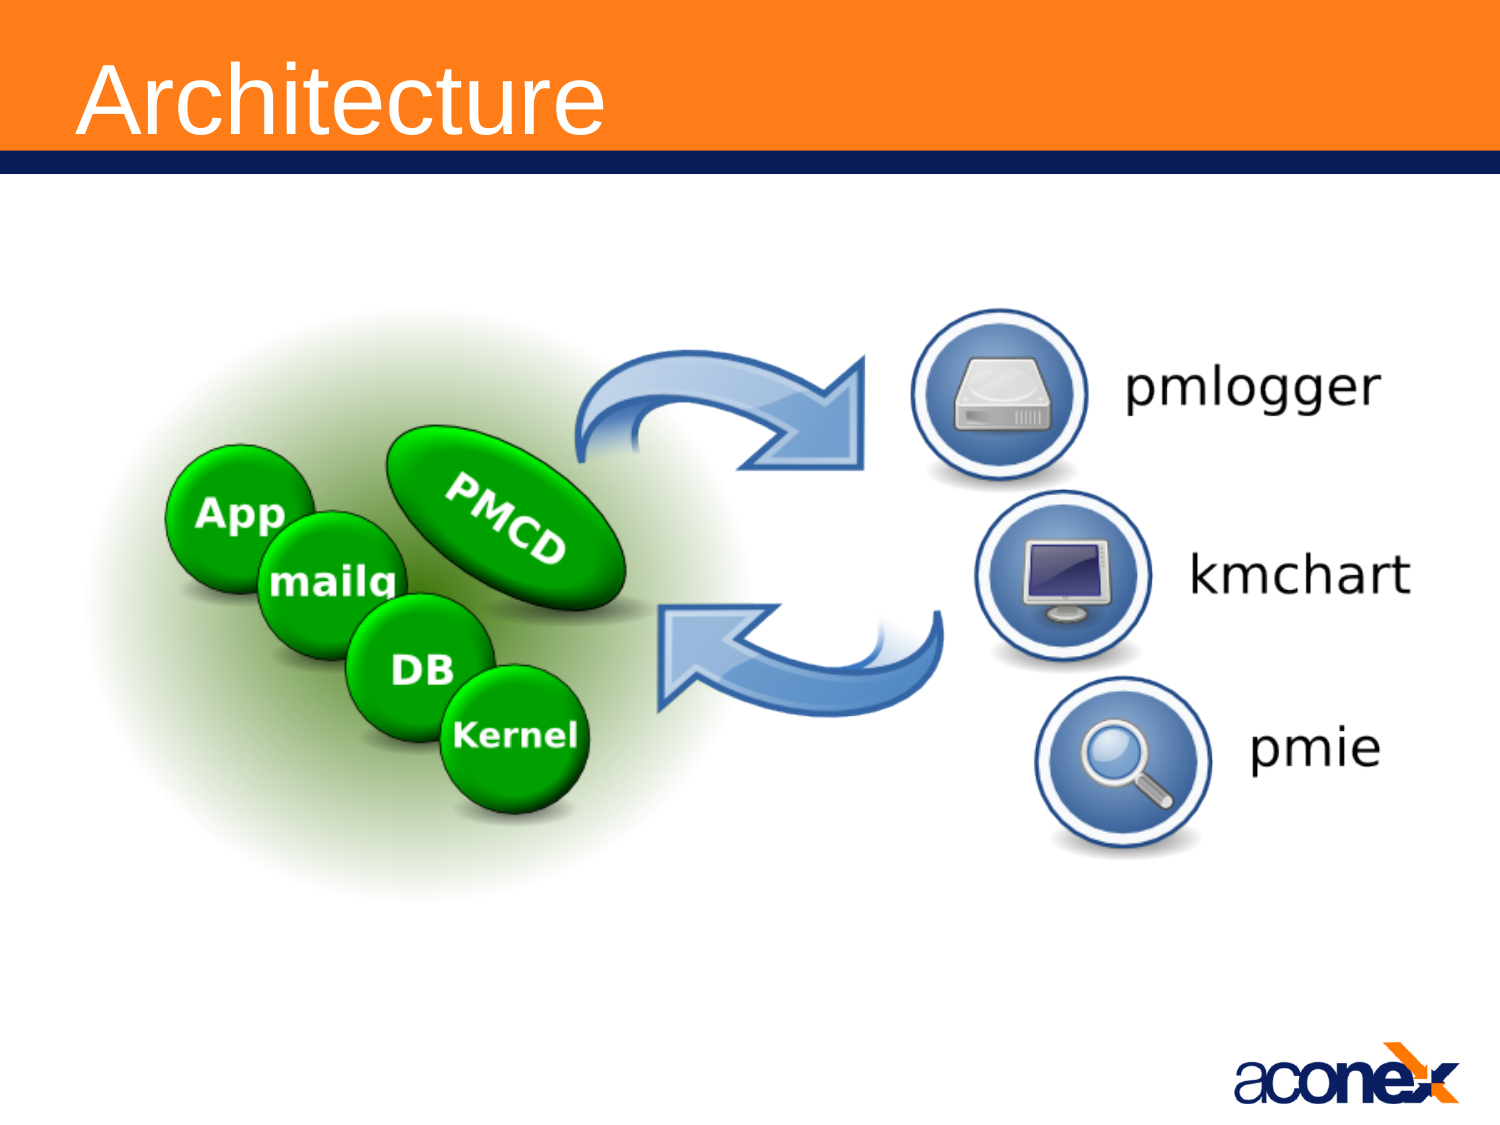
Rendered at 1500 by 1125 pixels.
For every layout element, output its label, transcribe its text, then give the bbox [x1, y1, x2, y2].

picture [1234, 1042, 1460, 1104]
title Architecture [75, 23, 1426, 176]
picture [83, 188, 1418, 1022]
